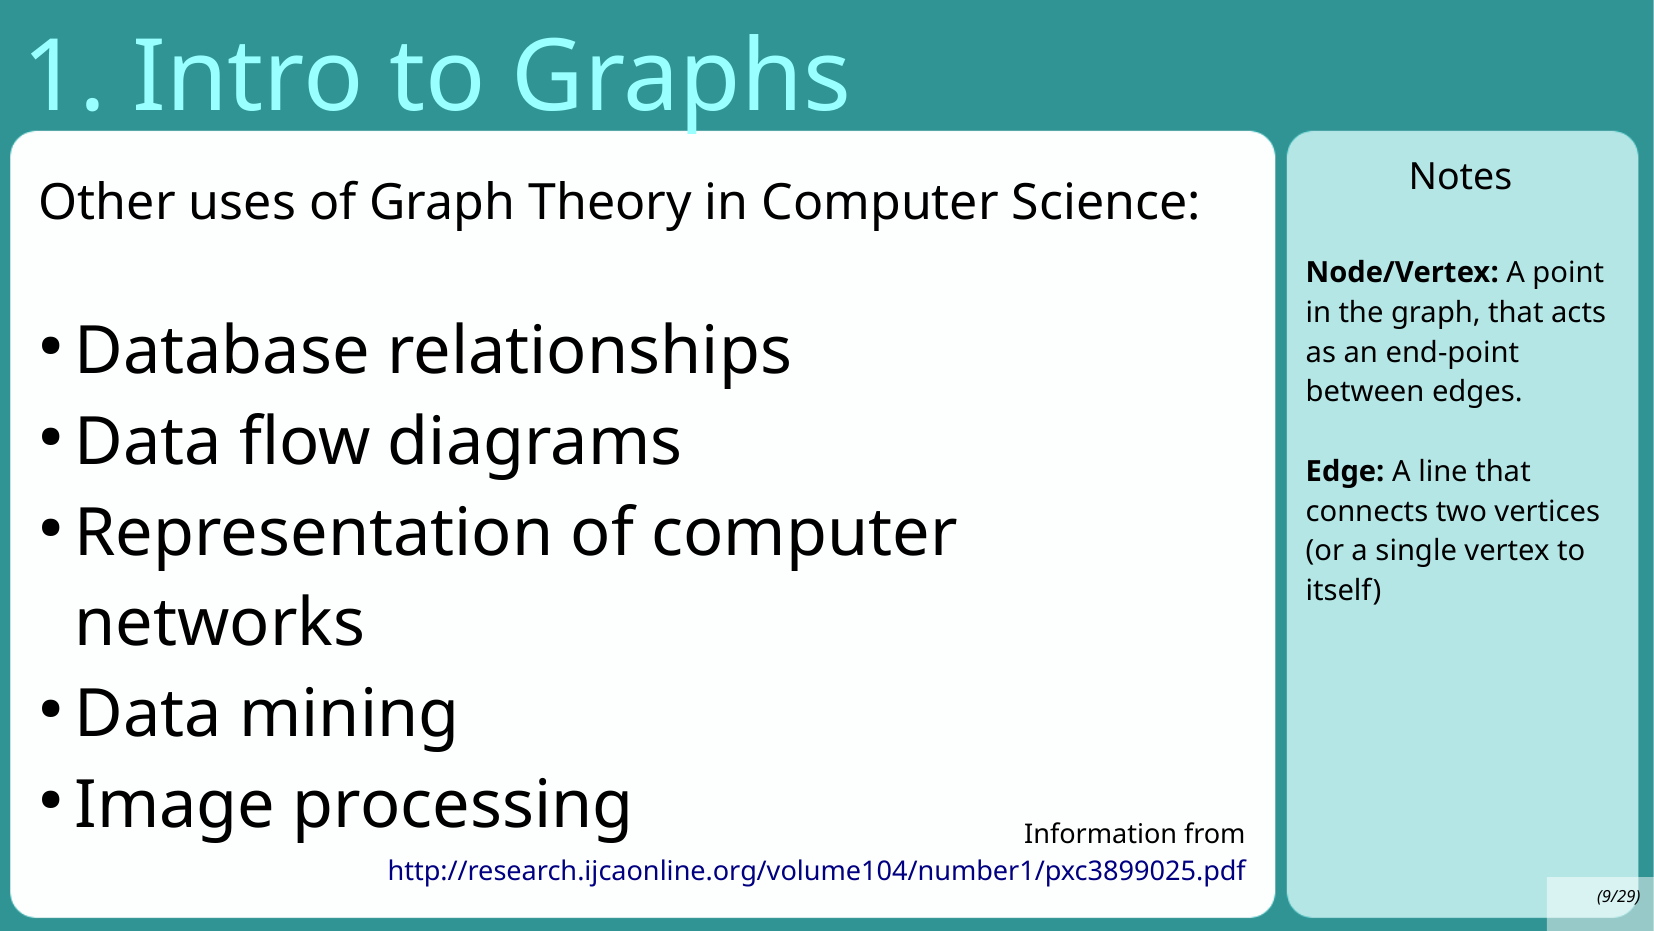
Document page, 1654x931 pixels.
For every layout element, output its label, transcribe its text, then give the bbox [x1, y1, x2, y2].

text_box (<number>/29) [1546, 877, 1654, 931]
text_box Other uses of Graph Theory in Computer Science: Database relationships Data flow diagrams Representation of computer networks Data mining Image processing [39, 165, 1247, 747]
picture [0, 0, 1654, 931]
text_box Information from http://research.ijcaonline.org/volume104/number1/pxc3899025.pdf [56, 809, 1253, 894]
title 1. Intro to Graphs [22, 13, 1511, 130]
text_box Notes Node/Vertex: A point in the graph, that acts as an end-point between edges. Edge: A line that connects two vertices (or a single vertex to itself) [1290, 141, 1631, 661]
